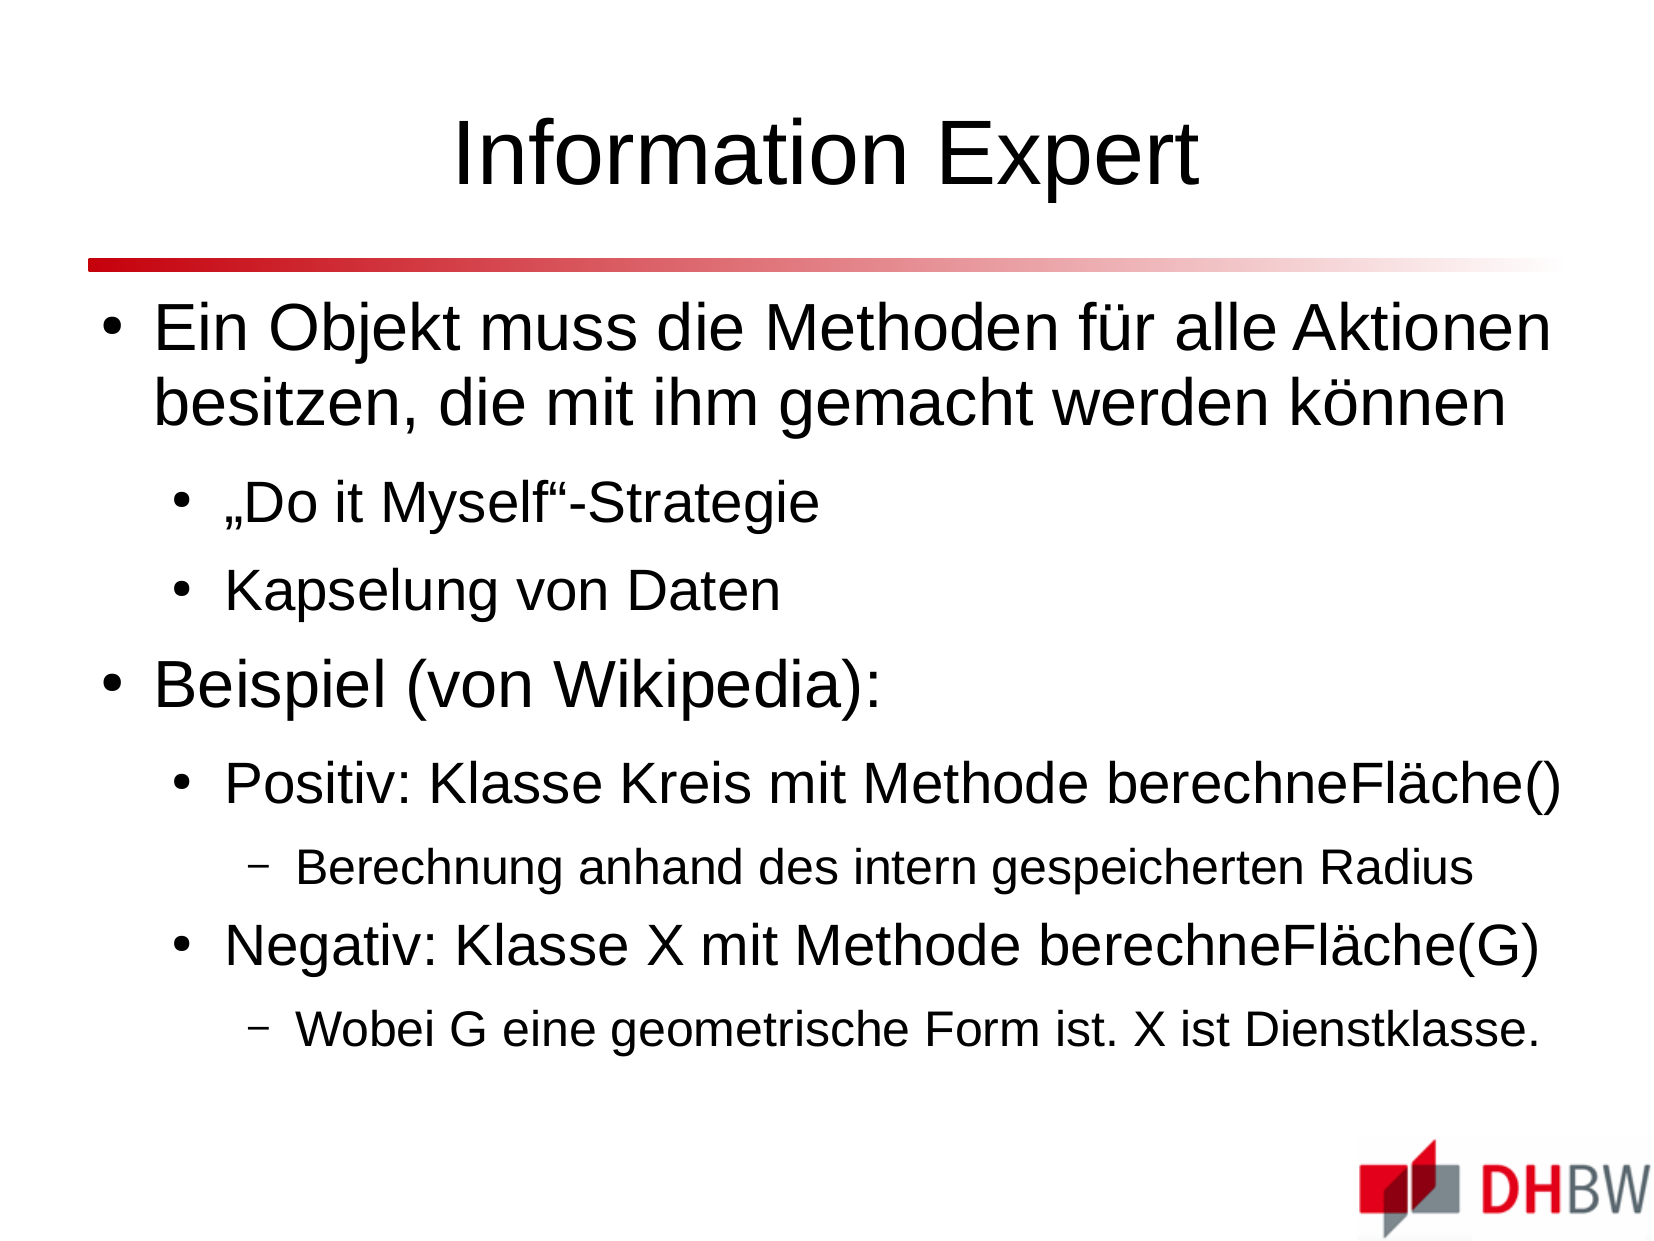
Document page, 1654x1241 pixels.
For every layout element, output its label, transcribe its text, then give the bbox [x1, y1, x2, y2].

picture [1358, 1137, 1652, 1241]
list Ein Objekt muss die Methoden für alle Aktionen besitzen, die mit ihm gemacht werden können „Do it Myself“-Strategie Kapselung von Daten Beispiel (von Wikipedia): Positiv: Klasse Kreis mit Methode berechneFläche() Berechnung anhand des intern gespeicherten Radius Negativ: Klasse X mit Methode berechneFläche(G) Wobei G eine geometrische Form ist. X ist Dienstklasse. [82, 290, 1571, 1094]
title Information Expert [82, 56, 1571, 250]
